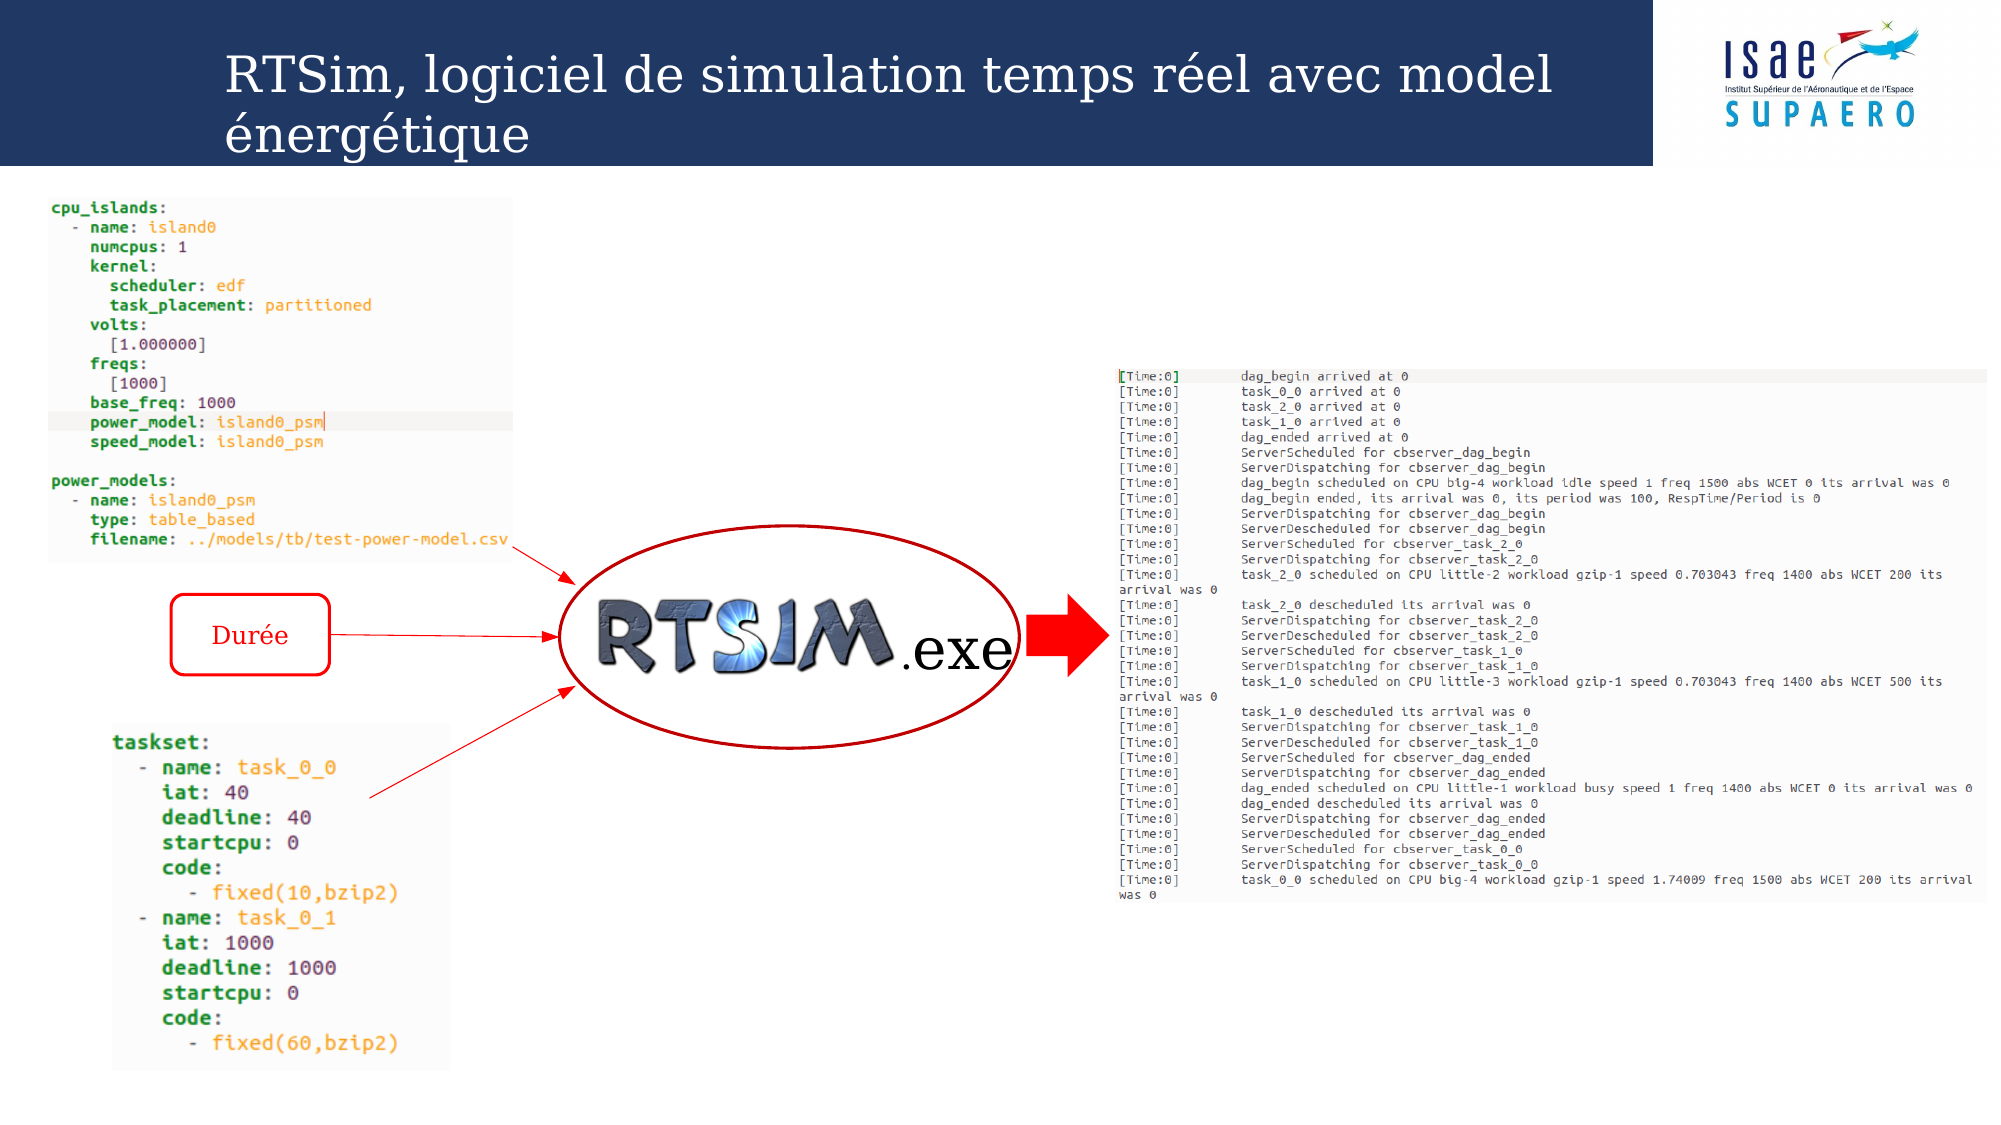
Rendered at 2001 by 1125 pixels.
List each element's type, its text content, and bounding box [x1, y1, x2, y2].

text_box .exe [995, 603, 1041, 690]
text_box [0, 0, 1653, 165]
picture [1115, 369, 1987, 903]
picture [48, 198, 513, 563]
text_box [1027, 595, 1109, 675]
picture [112, 723, 450, 1071]
picture [589, 591, 902, 683]
text_box RTSim, logiciel de simulation temps réel avec model énergétique [59, 35, 1611, 111]
text_box Durée [171, 594, 330, 675]
text_box .exe [884, 603, 1017, 690]
picture [1653, 0, 2000, 169]
